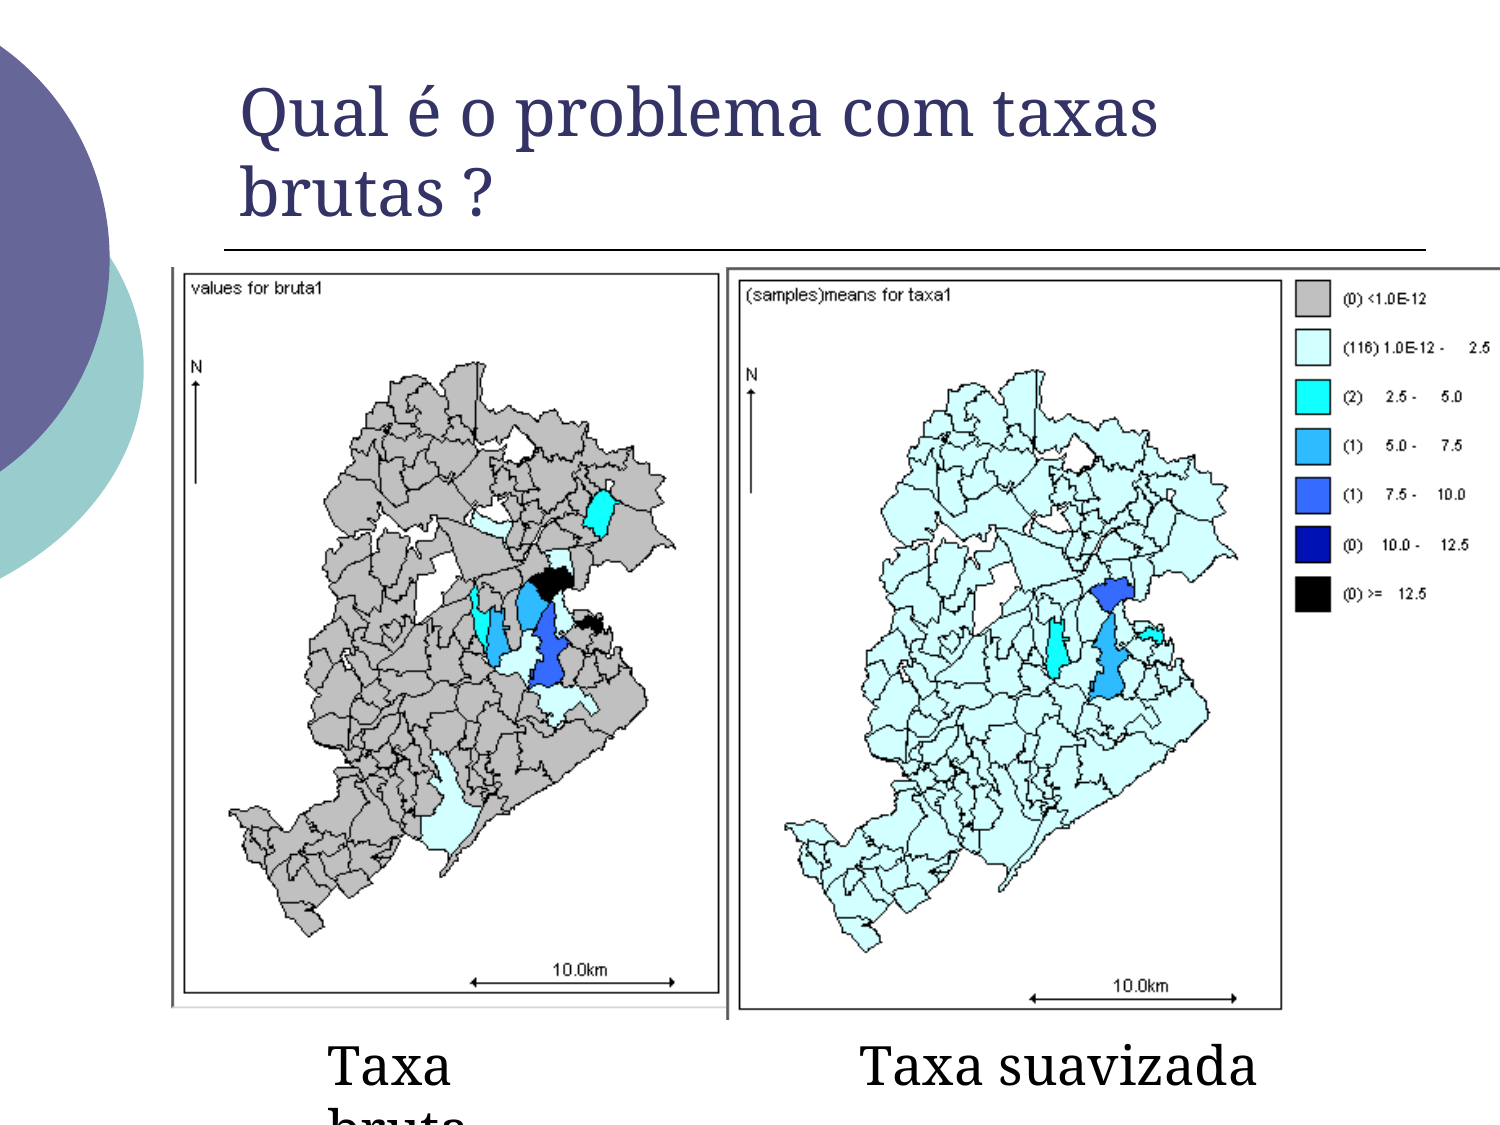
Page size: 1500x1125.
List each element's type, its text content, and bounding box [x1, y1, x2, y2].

title Qual é o problema com taxas brutas ? [224, 49, 1425, 237]
picture [171, 267, 1500, 1020]
text_box Taxa suavizada [844, 1023, 1317, 1104]
text_box Taxa bruta [312, 1023, 609, 1125]
